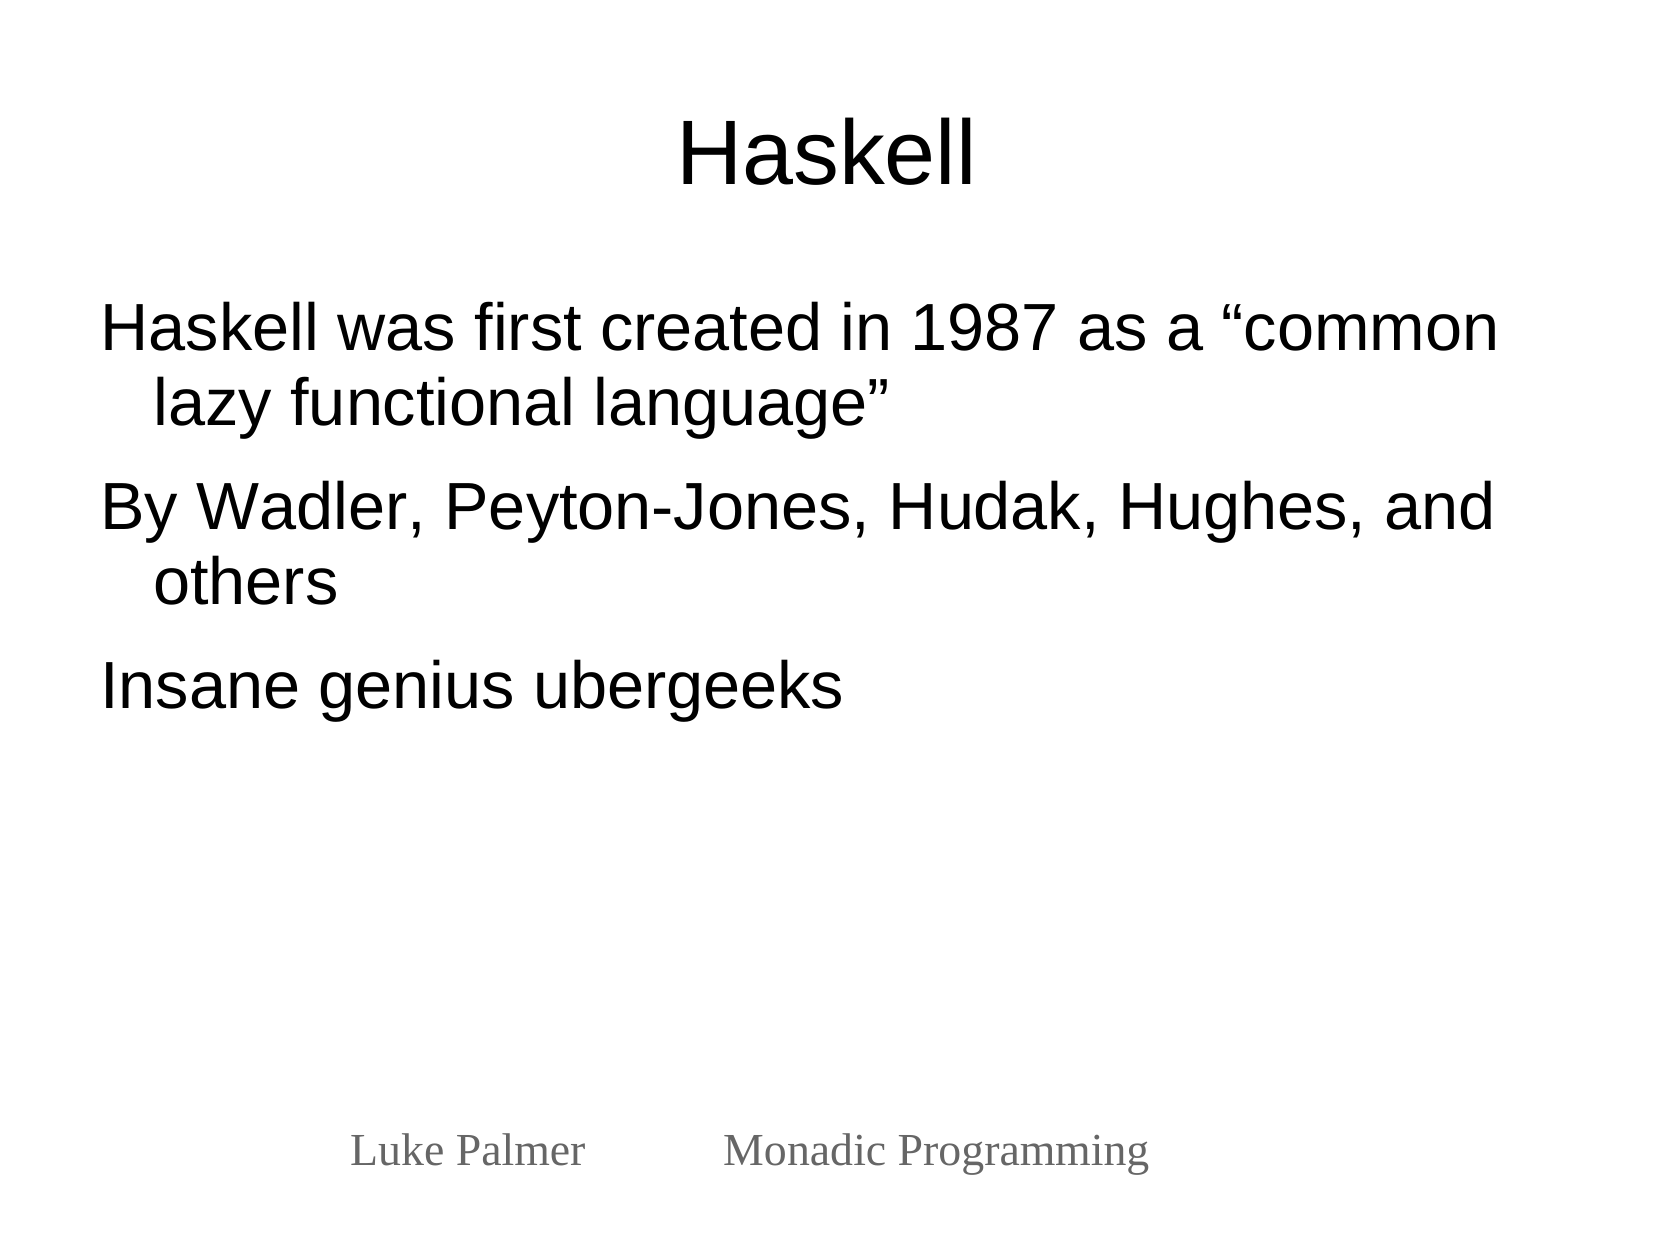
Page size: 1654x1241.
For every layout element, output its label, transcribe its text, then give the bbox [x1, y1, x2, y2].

title Haskell [82, 49, 1571, 257]
list Haskell was first created in 1987 as a “common lazy functional language” By Wadler, Peyton-Jones, Hudak, Hughes, and others Insane genius ubergeeks [82, 290, 1571, 1109]
